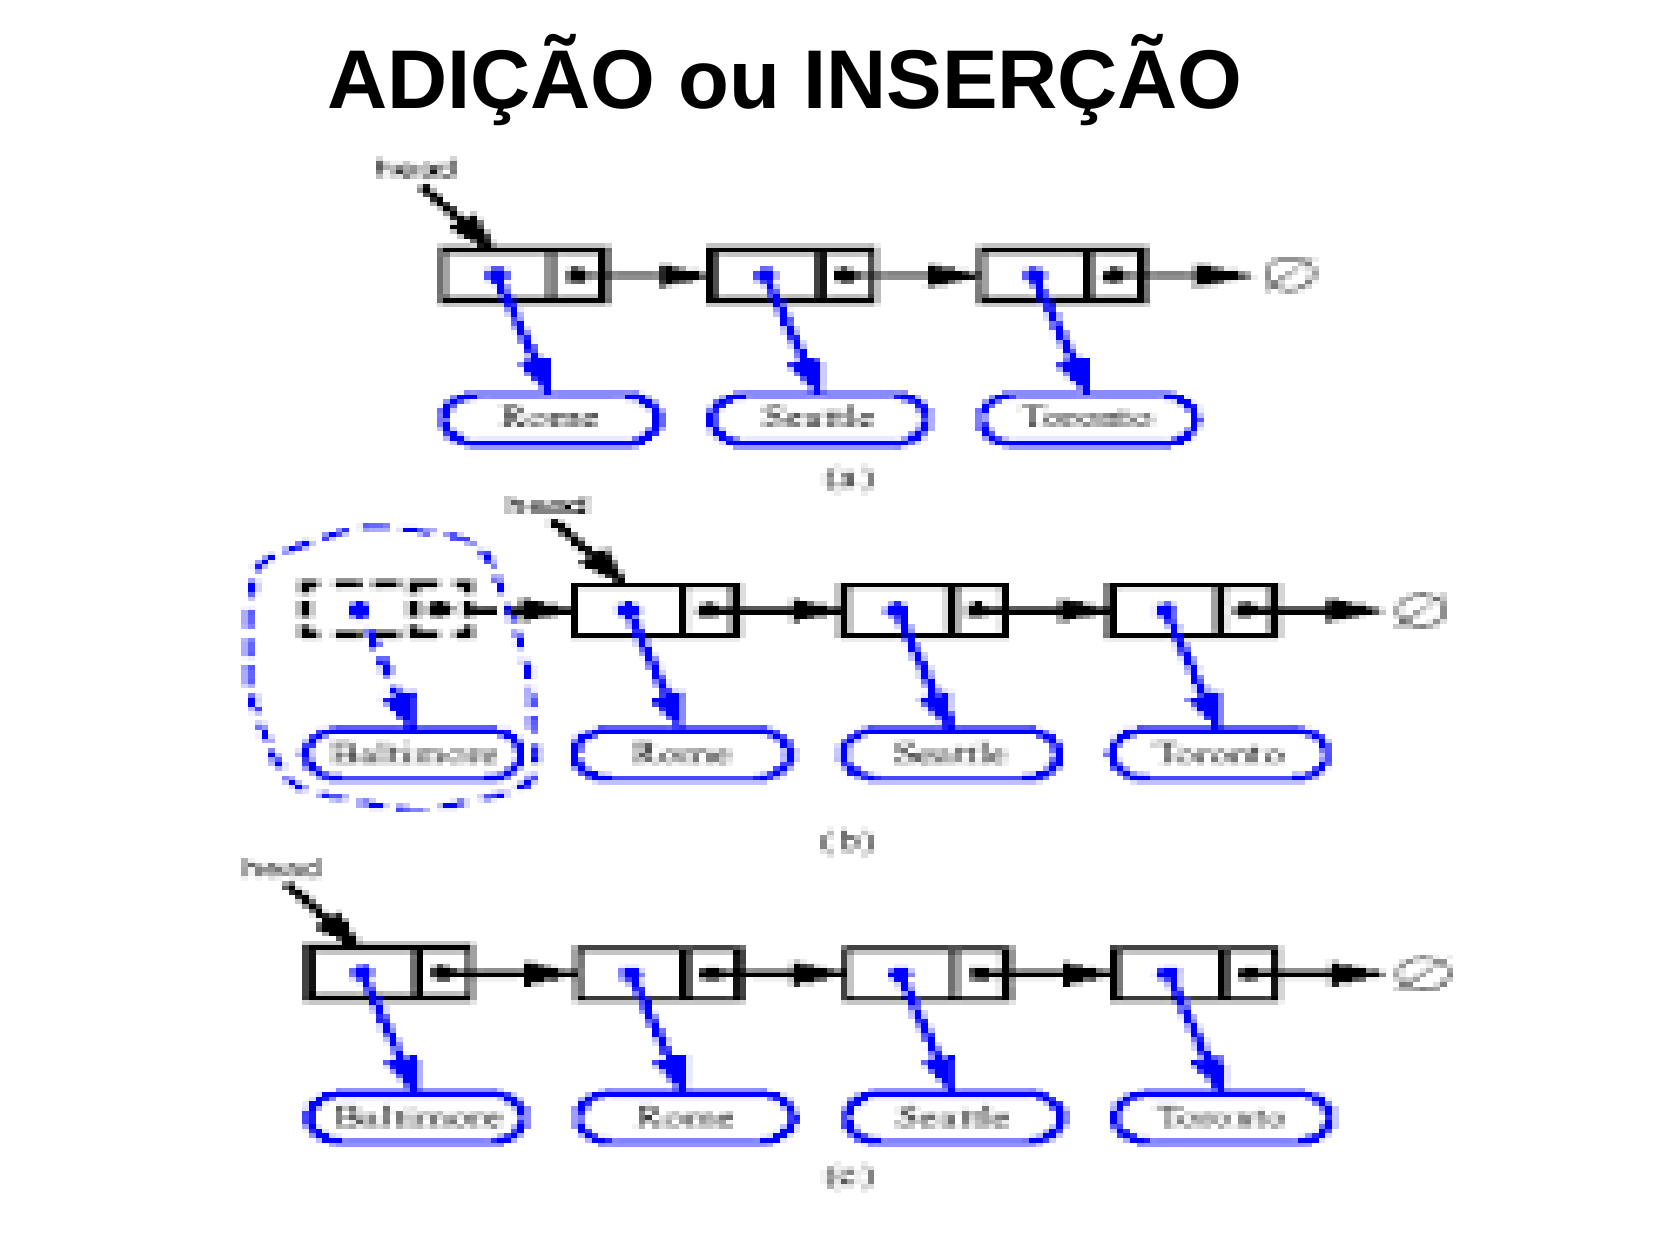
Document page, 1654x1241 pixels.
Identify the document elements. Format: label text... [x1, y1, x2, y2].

text_box ADIÇÃO ou INSERÇÃO [313, 18, 1258, 125]
picture [141, 106, 1548, 1212]
